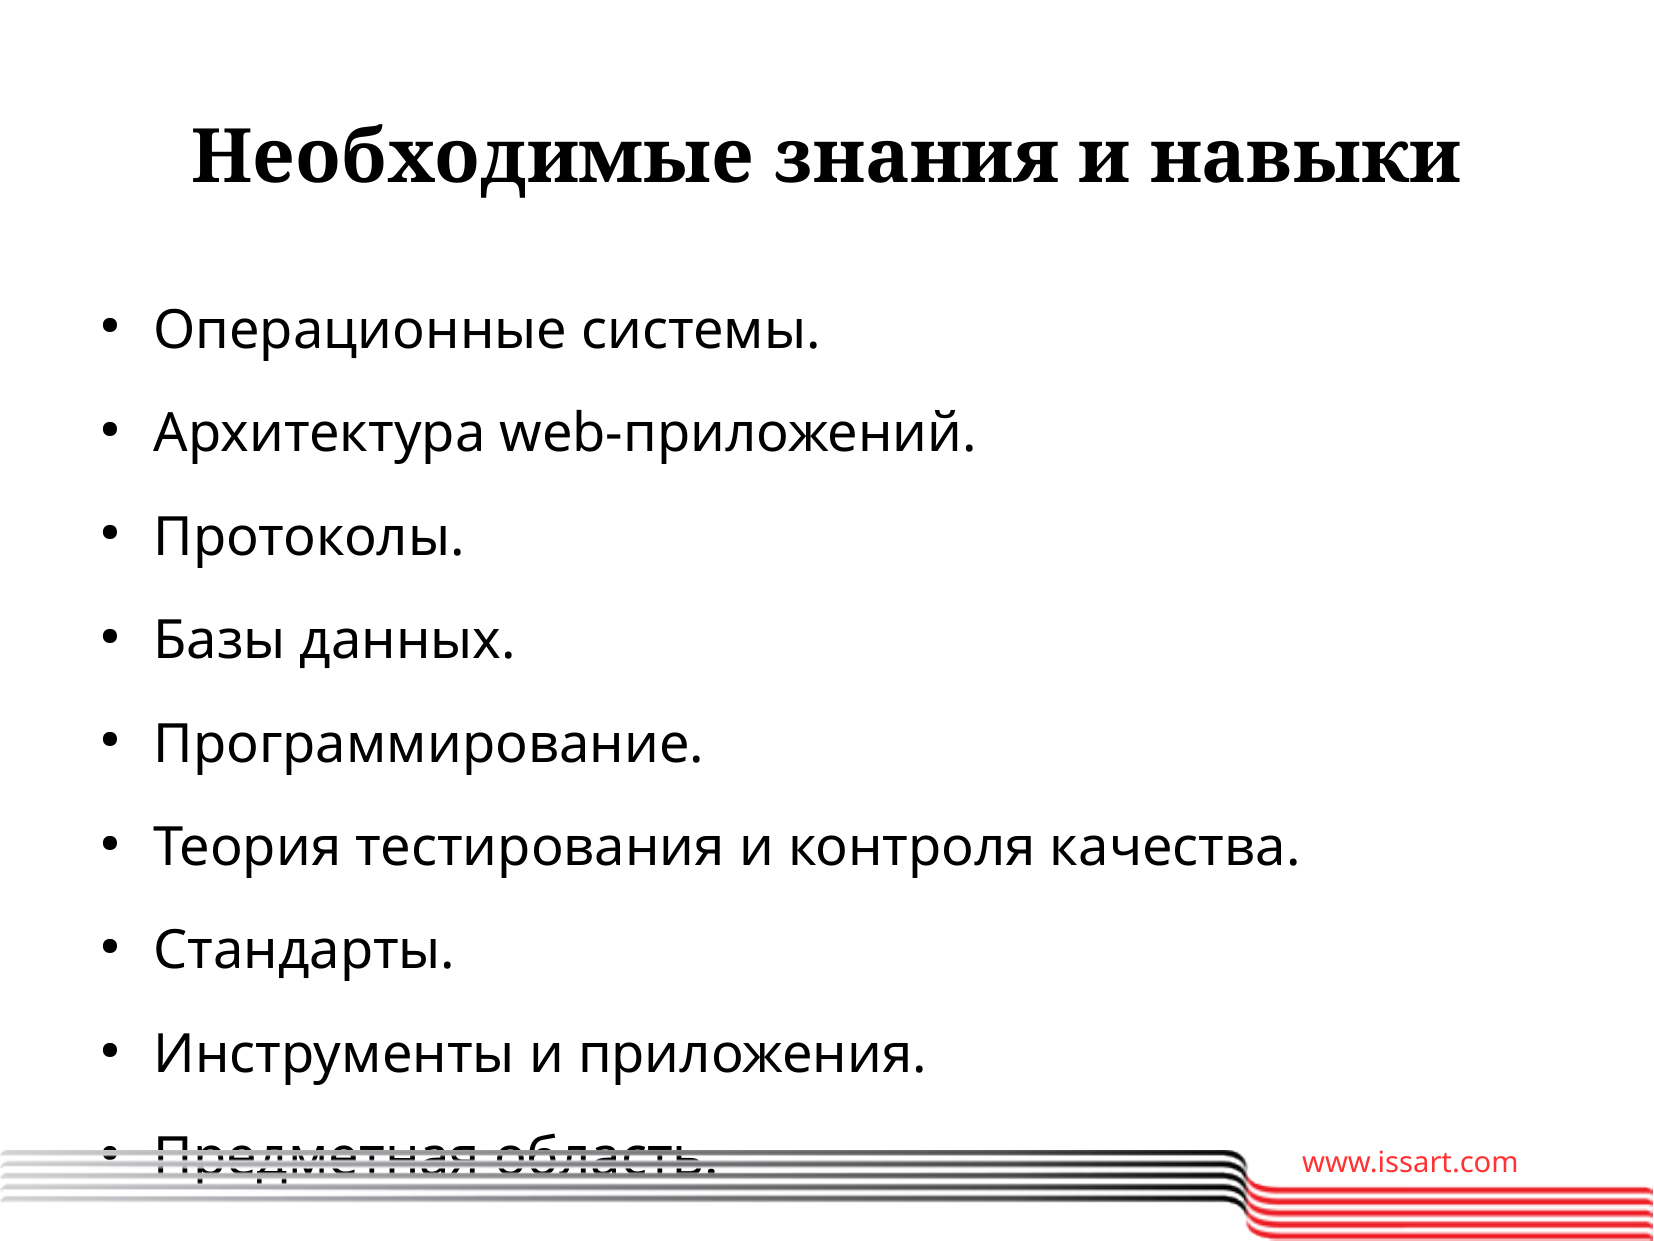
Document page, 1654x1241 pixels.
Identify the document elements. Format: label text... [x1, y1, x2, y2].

list Операционные системы. Архитектура web-приложений. Протоколы. Базы данных. Программирование. Теория тестирования и контроля качества. Стандарты. Инструменты и приложения. Предметная область. [82, 290, 1571, 1116]
picture [0, 1150, 1653, 1241]
text_box www.issart.com [1287, 1133, 1619, 1184]
title Необходимые знания и навыки [82, 49, 1571, 257]
